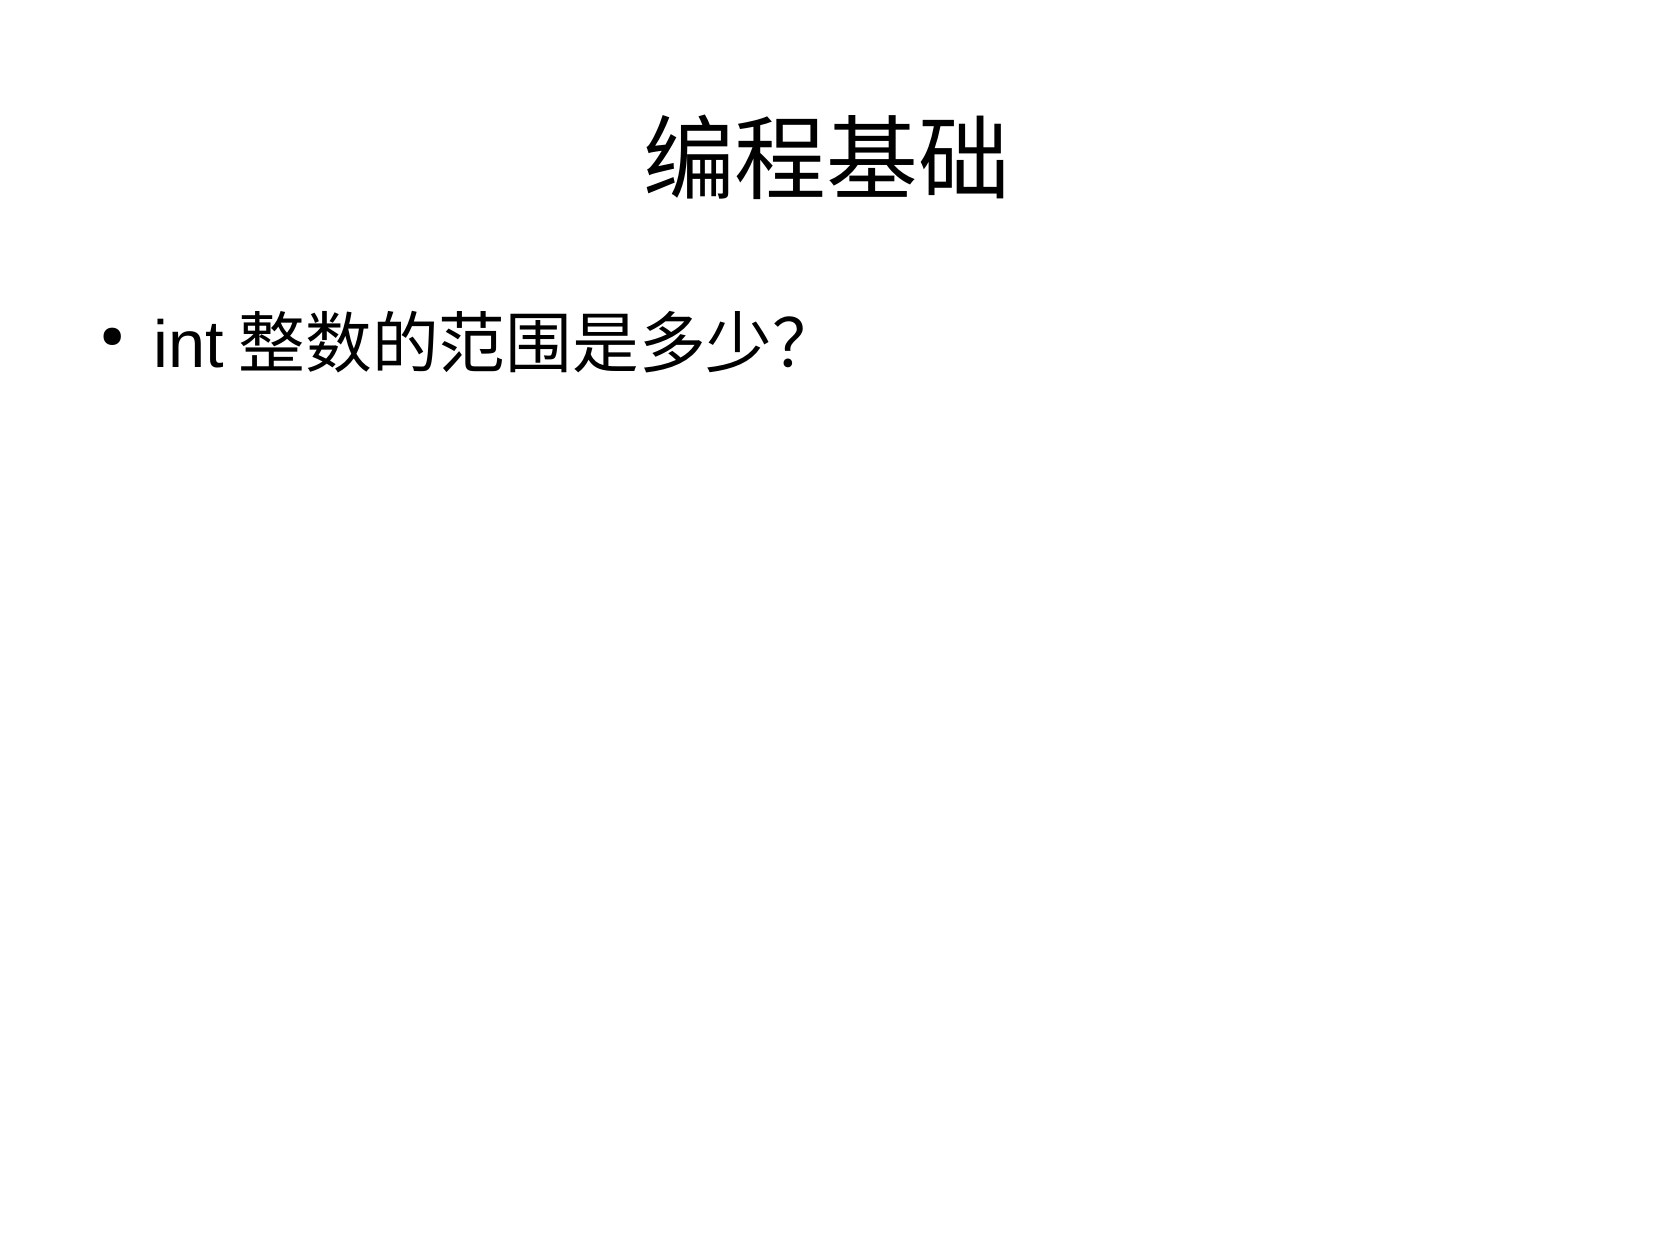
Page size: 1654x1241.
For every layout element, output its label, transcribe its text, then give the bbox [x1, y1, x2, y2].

list int整数的范围是多少？ [82, 290, 1571, 1010]
title 编程基础 [82, 49, 1571, 257]
